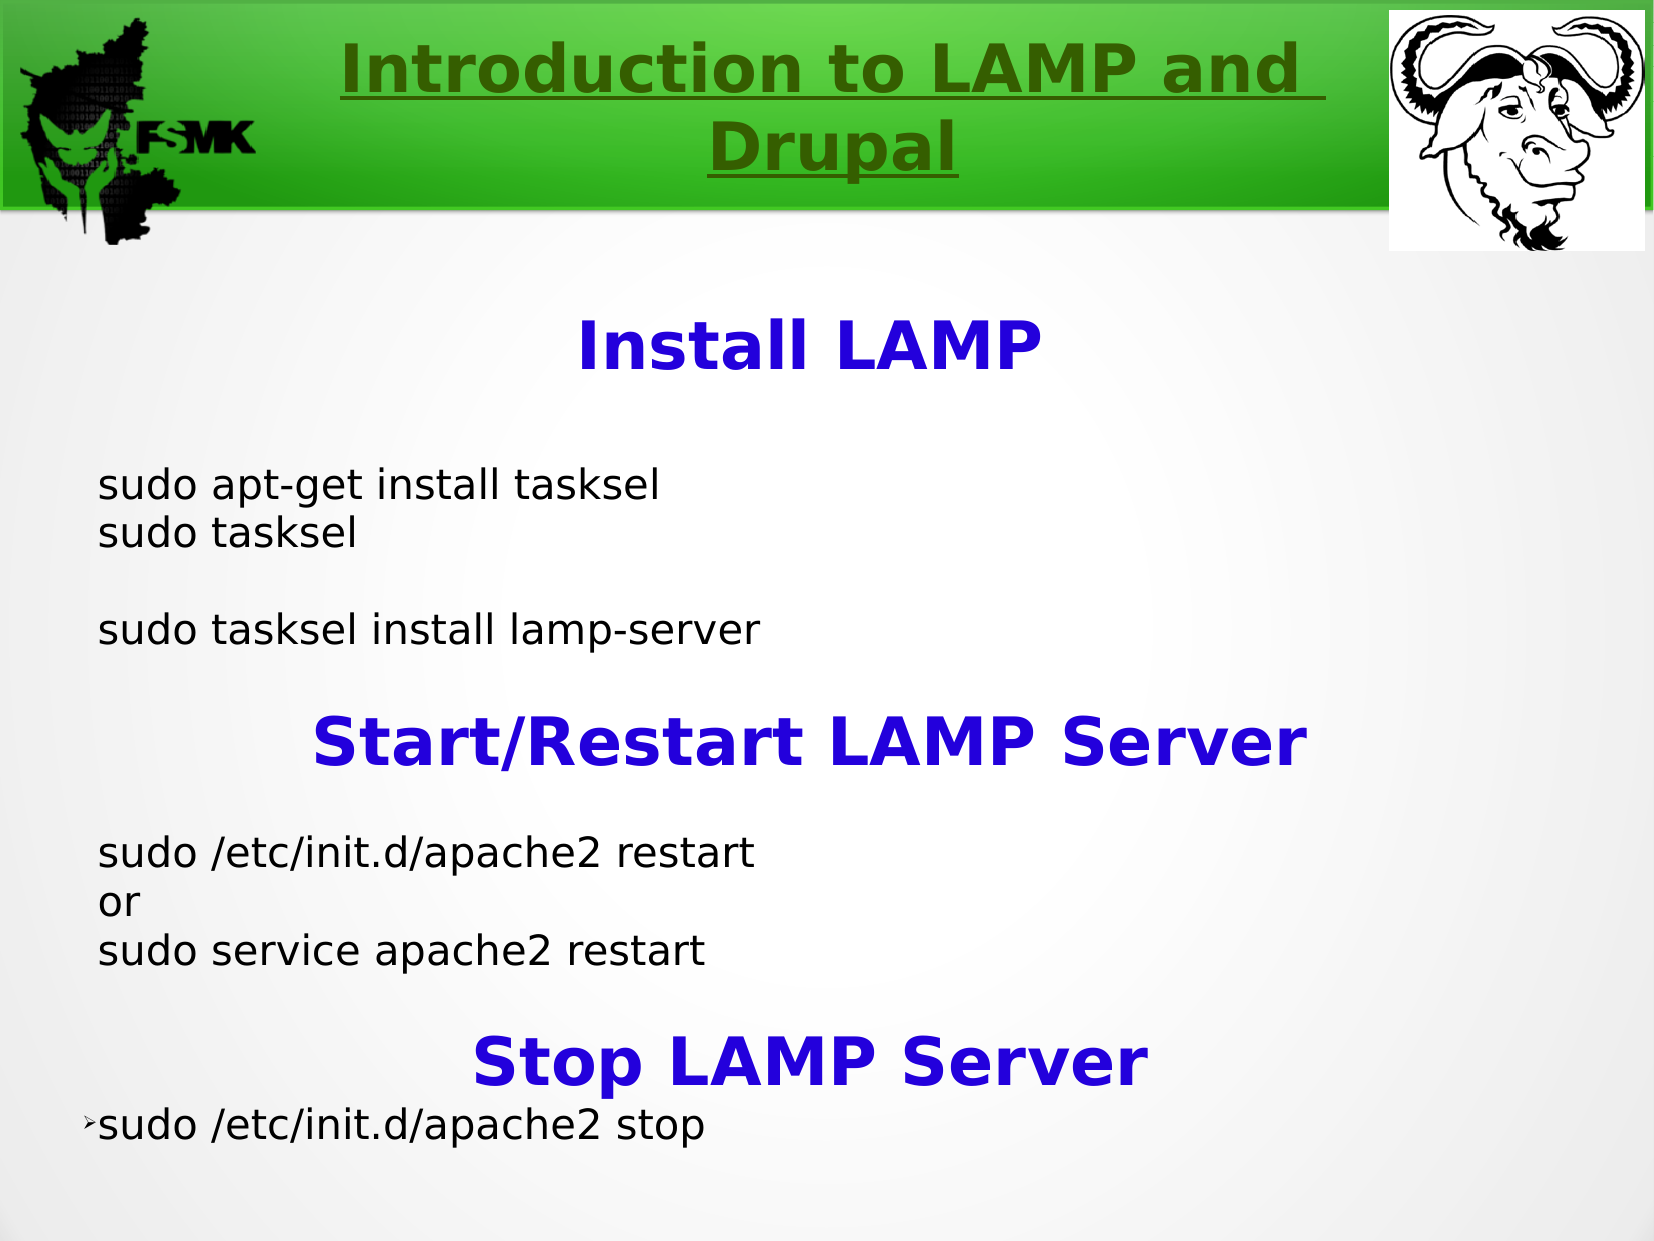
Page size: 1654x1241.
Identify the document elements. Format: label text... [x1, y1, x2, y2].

title Introduction to LAMP and Drupal [274, 12, 1389, 204]
picture [1389, 10, 1645, 251]
picture [3, 2, 274, 259]
text_box Install LAMP sudo apt-get install tasksel sudo tasksel sudo tasksel install lamp-server Start/Restart LAMP Server sudo /etc/init.d/apache2 restart or sudo service apache2 restart Stop LAMP Server sudo /etc/init.d/apache2 stop [82, 233, 1538, 1150]
